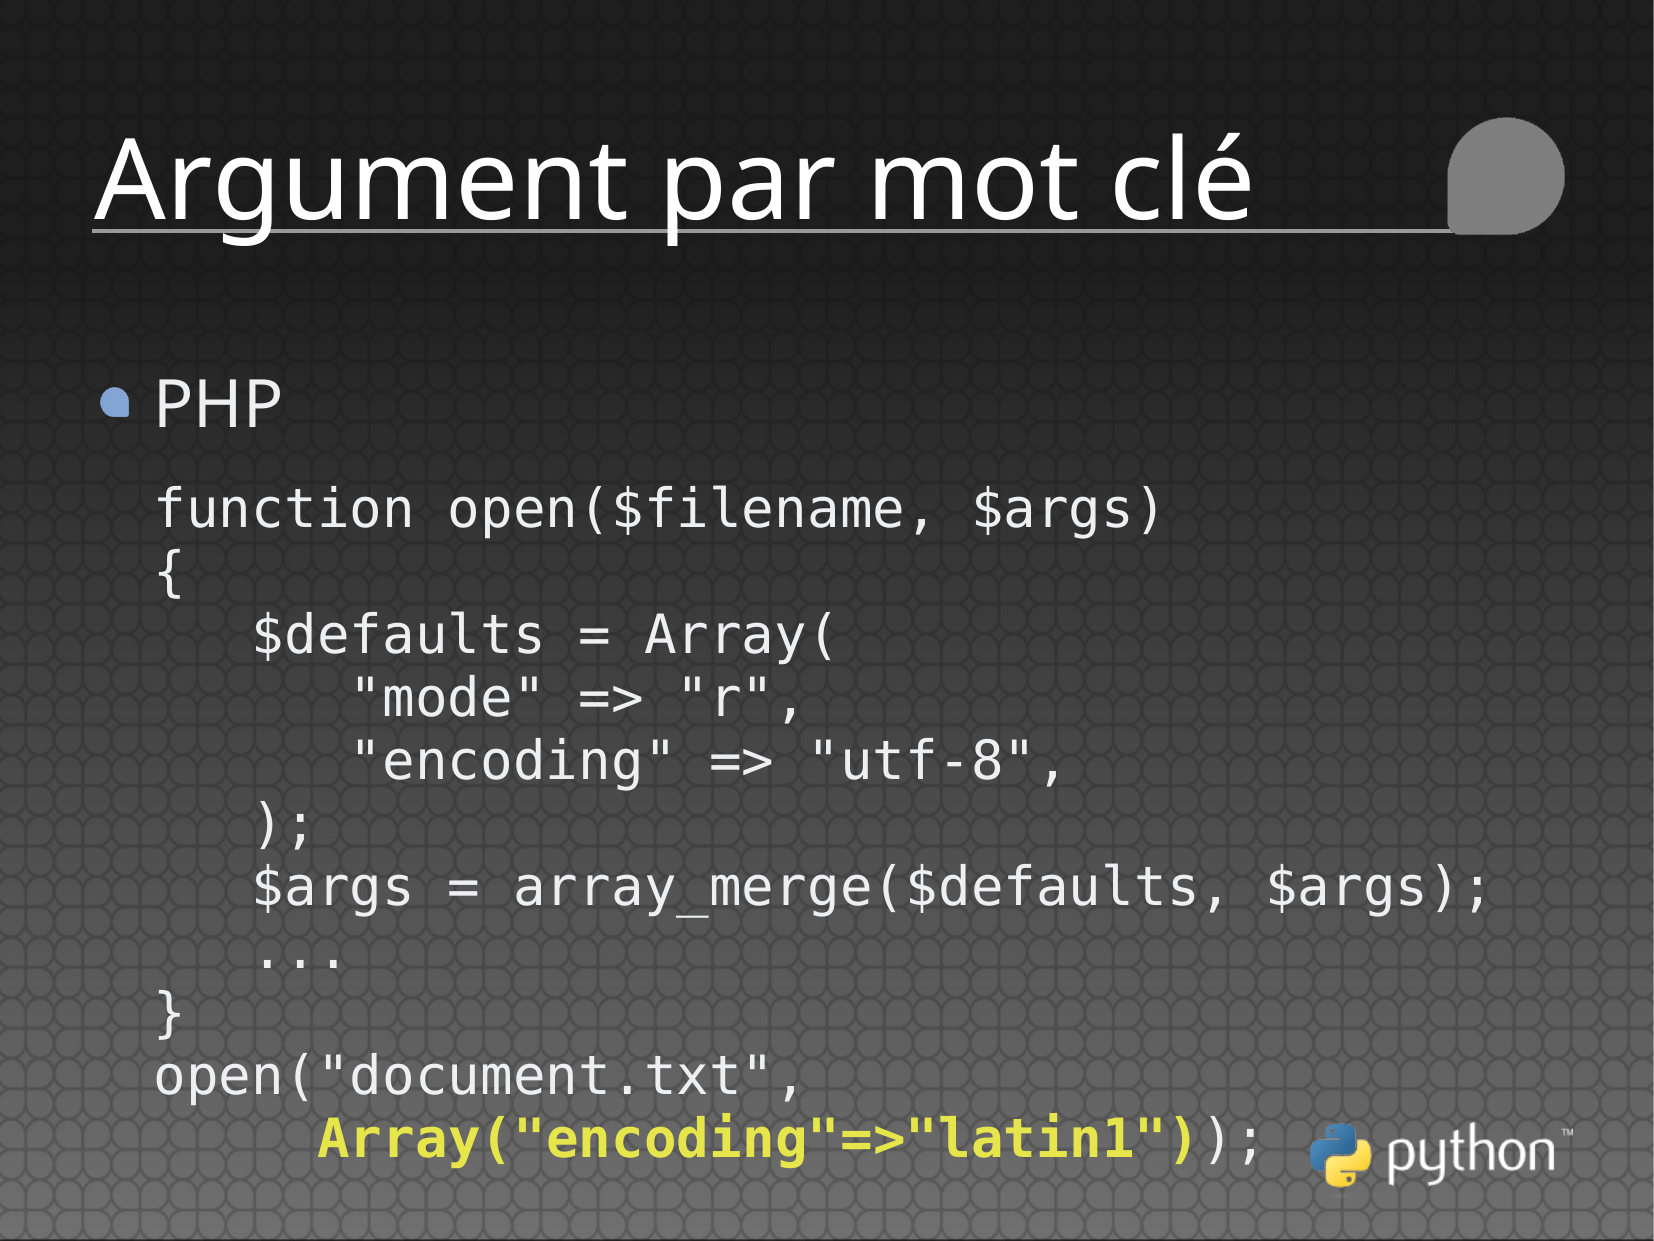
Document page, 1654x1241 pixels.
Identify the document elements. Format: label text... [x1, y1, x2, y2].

picture [0, 0, 1654, 1241]
title Argument par mot clé [94, 100, 1426, 251]
list PHP function open($filename, $args) { $defaults = Array( "mode" => "r", "encoding" => "utf-8", ); $args = array_merge($defaults, $args); ... } open("document.txt", Array("encoding"=>"latin1")); [82, 356, 1571, 1155]
